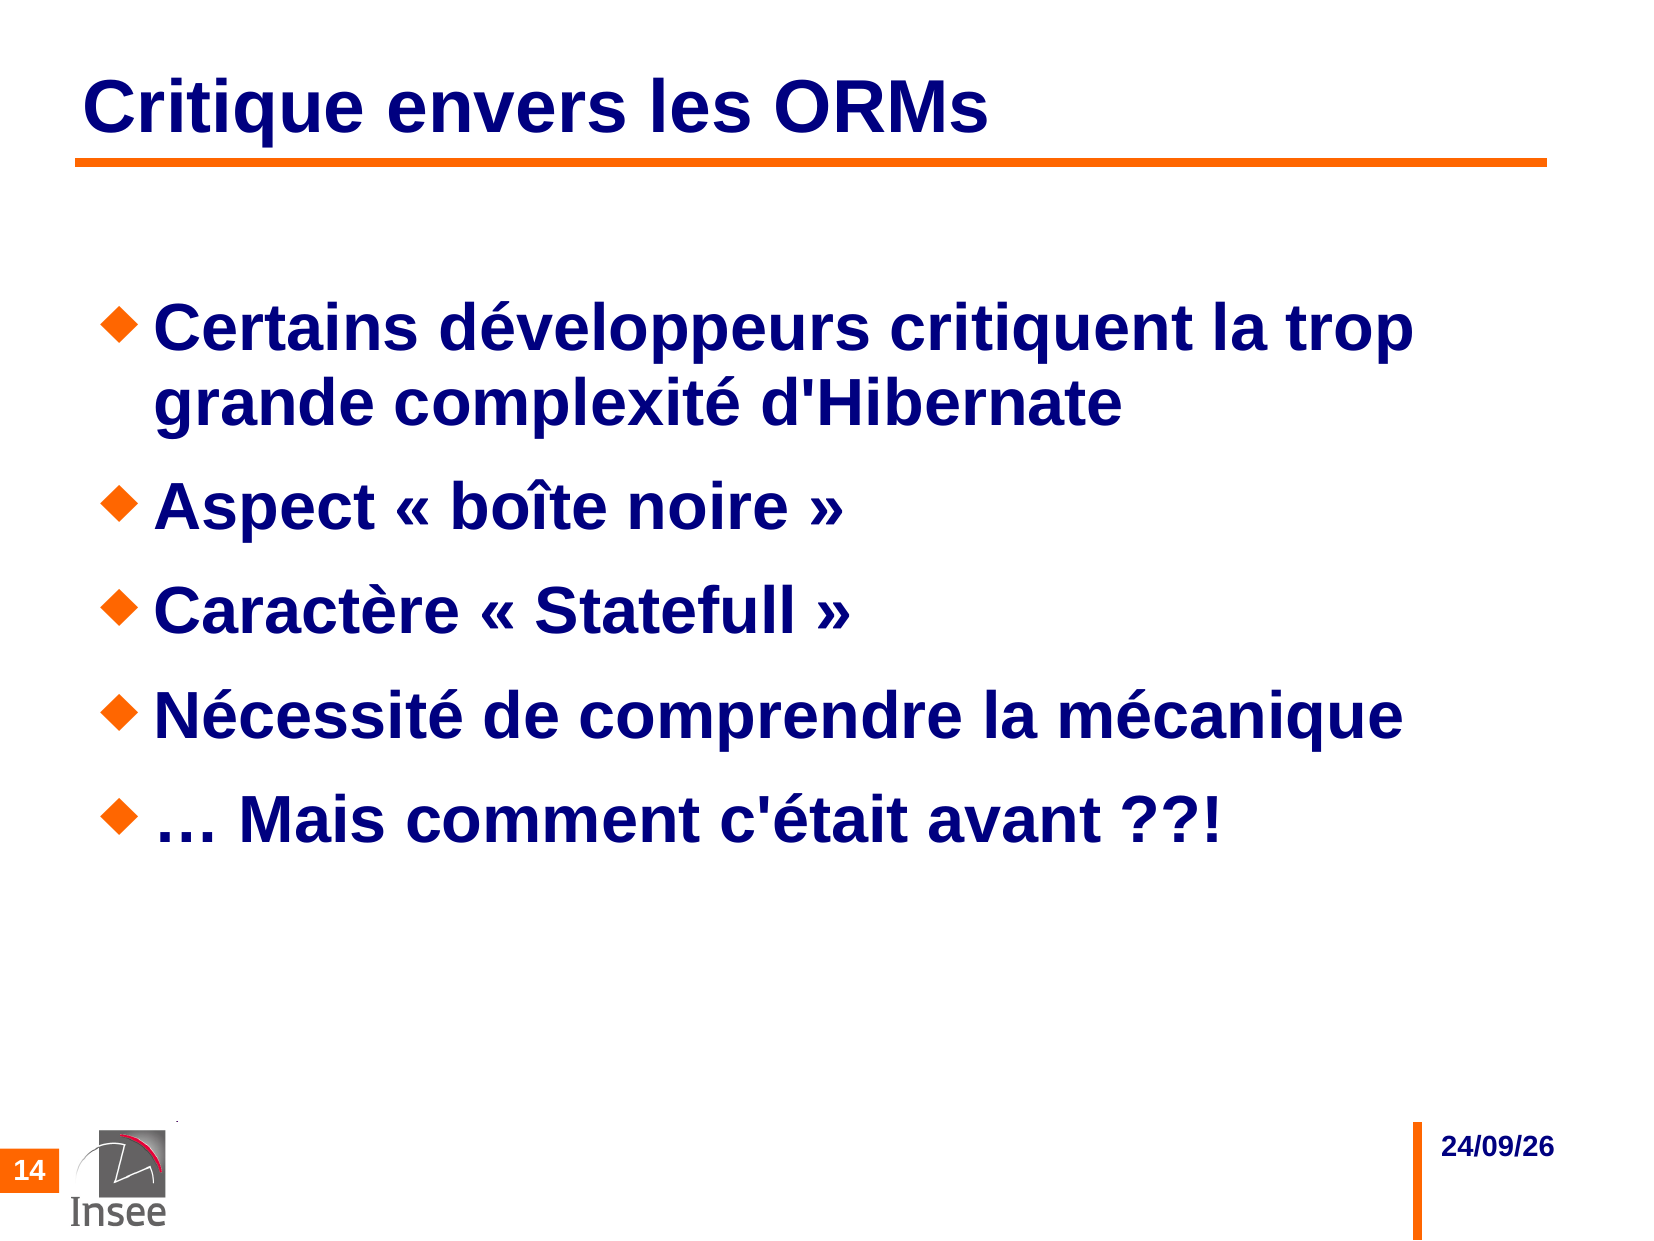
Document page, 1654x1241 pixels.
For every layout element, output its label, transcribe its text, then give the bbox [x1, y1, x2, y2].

picture [62, 1121, 178, 1241]
list Certains développeurs critiquent la trop grande complexité d'Hibernate Aspect « boîte noire » Caractère « Statefull » Nécessité de comprendre la mécanique … Mais comment c'était avant ??! [82, 290, 1571, 1010]
title Critique envers les ORMs [82, 49, 1619, 163]
